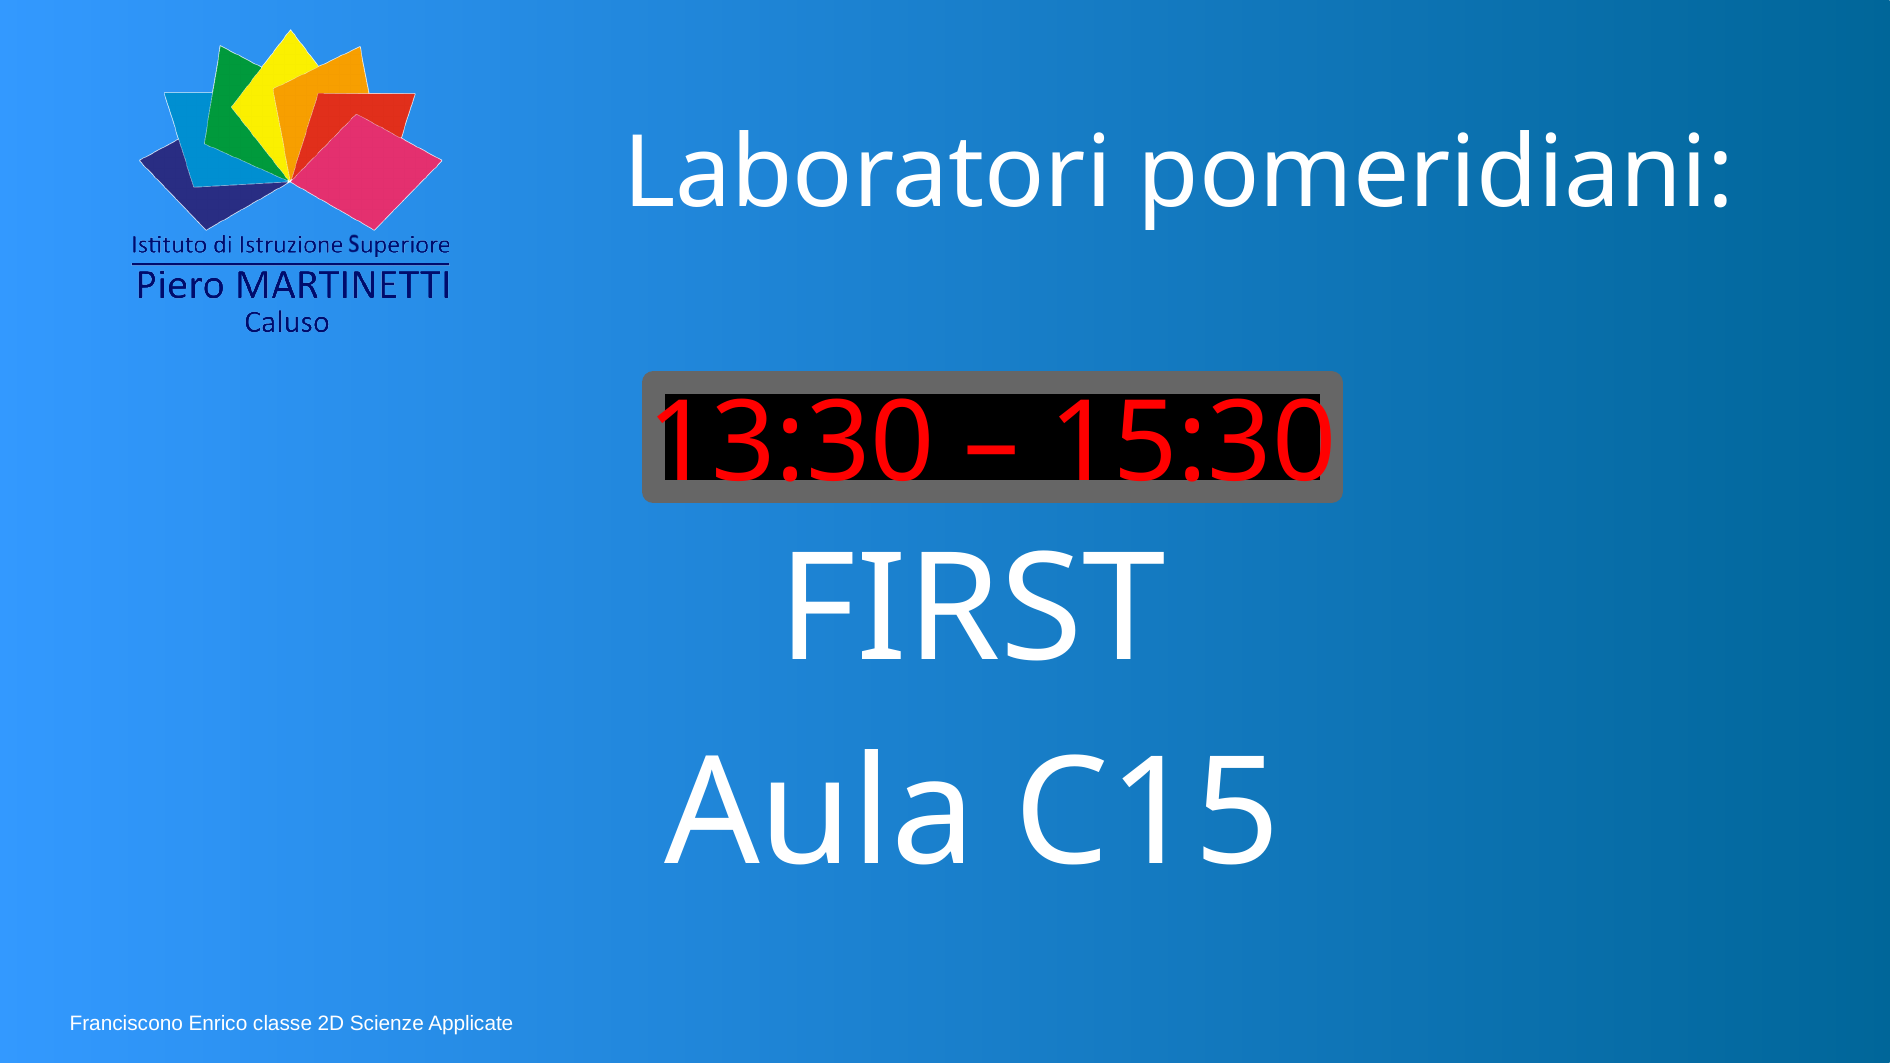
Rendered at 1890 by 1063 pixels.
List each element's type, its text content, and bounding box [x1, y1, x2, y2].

text_box FIRST Aula C15 [225, 491, 1720, 1042]
picture [0, 23, 591, 355]
text_box Franciscono Enrico classe 2D Scienze Applicate [54, 1004, 628, 1063]
text_box 13:30 – 15:30 [653, 382, 1332, 492]
text_box Laboratori pomeridiani: [591, 91, 1861, 338]
